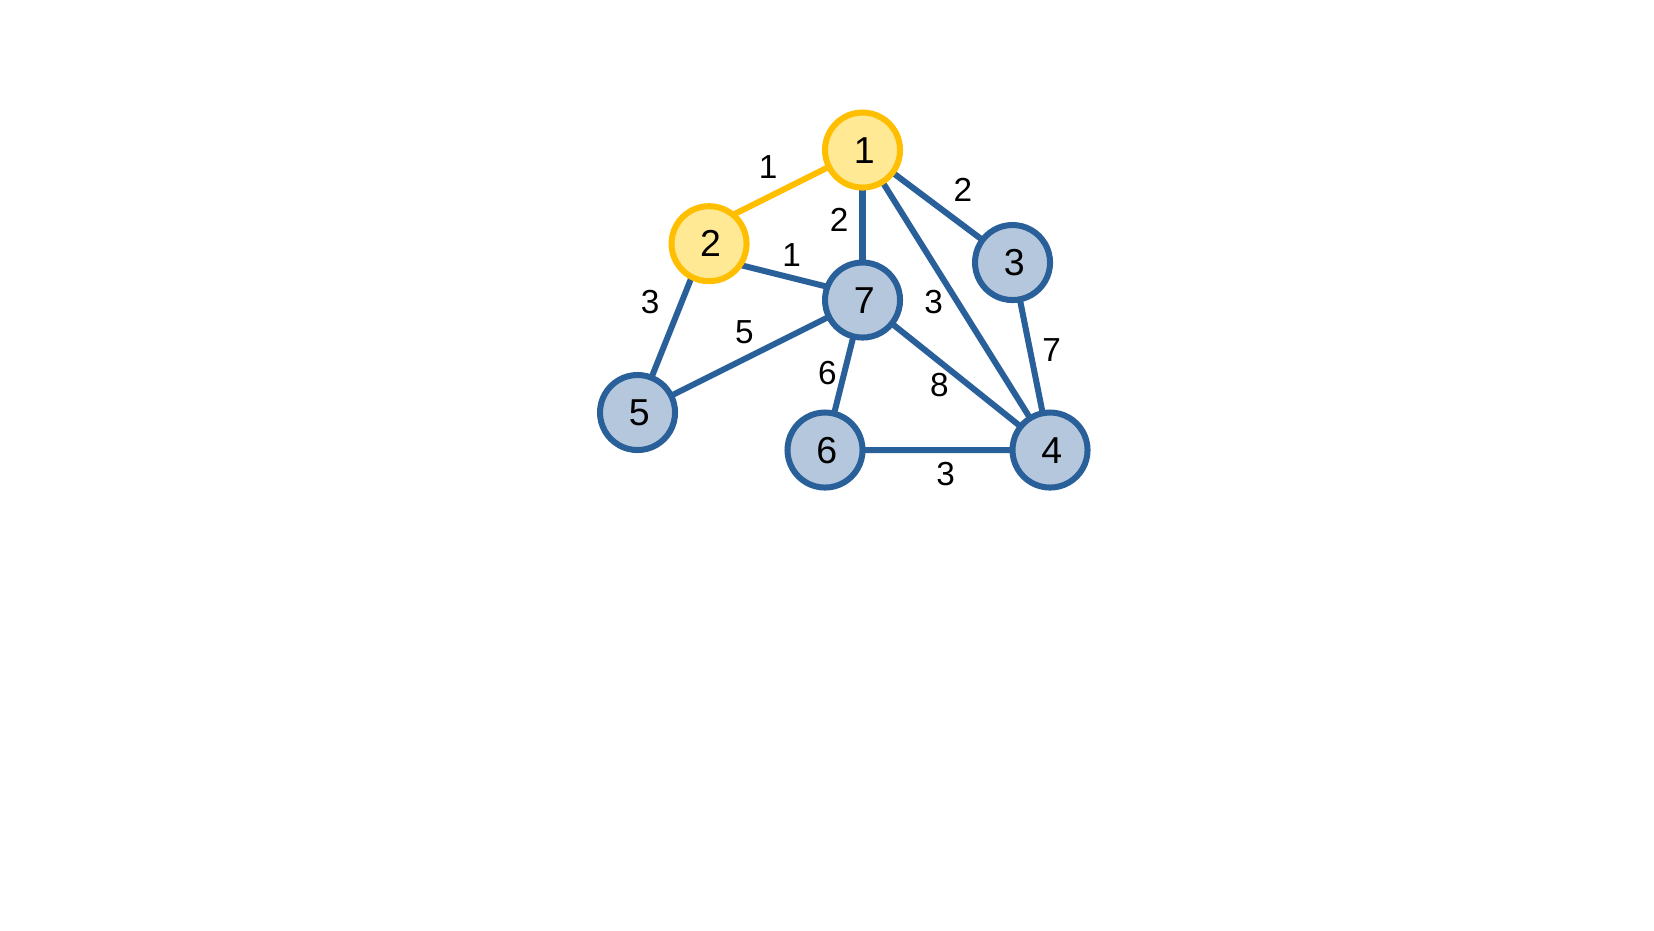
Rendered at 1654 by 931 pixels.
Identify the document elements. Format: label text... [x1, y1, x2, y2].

text_box 3 [975, 225, 1051, 301]
text_box 2 [671, 206, 747, 282]
text_box 1 [767, 229, 806, 282]
text_box 8 [915, 359, 953, 412]
text_box 7 [1027, 323, 1066, 376]
text_box 2 [939, 164, 977, 217]
text_box 3 [921, 447, 959, 500]
text_box 1 [744, 140, 782, 193]
text_box 5 [600, 375, 676, 451]
text_box 1 [825, 112, 901, 188]
text_box 2 [815, 193, 853, 246]
text_box 6 [803, 347, 841, 400]
text_box 4 [1012, 412, 1088, 488]
text_box 3 [626, 276, 664, 329]
text_box 6 [787, 412, 863, 488]
text_box 3 [909, 276, 948, 329]
text_box 7 [825, 262, 901, 338]
text_box 5 [720, 306, 759, 358]
